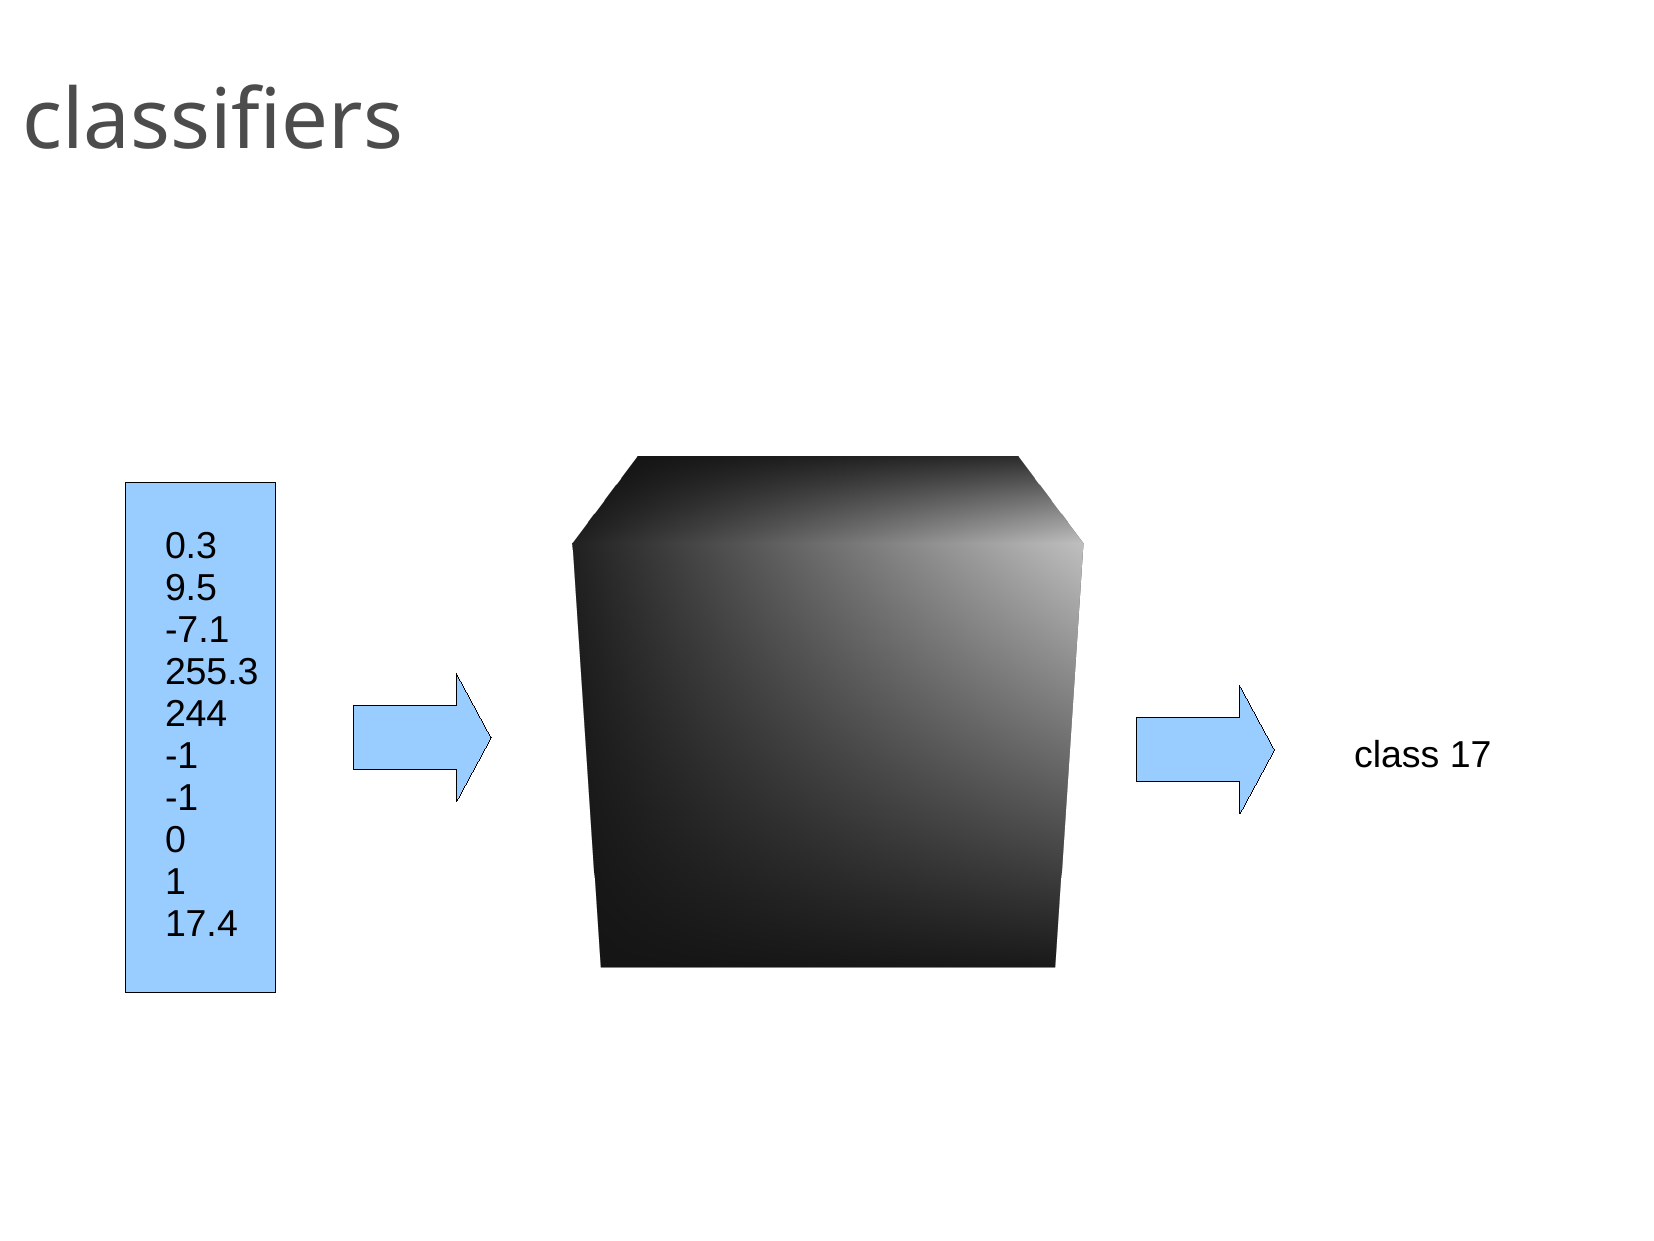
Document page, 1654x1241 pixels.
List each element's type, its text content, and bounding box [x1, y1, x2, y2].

text_box [125, 482, 276, 993]
text_box 0.3 9.5 -7.1 255.3 244 -1 -1 0 1 17.4 [150, 517, 283, 953]
title classifiers [22, 19, 1654, 213]
text_box [353, 673, 492, 802]
text_box class 17 [1339, 726, 1507, 784]
text_box [1136, 685, 1275, 814]
